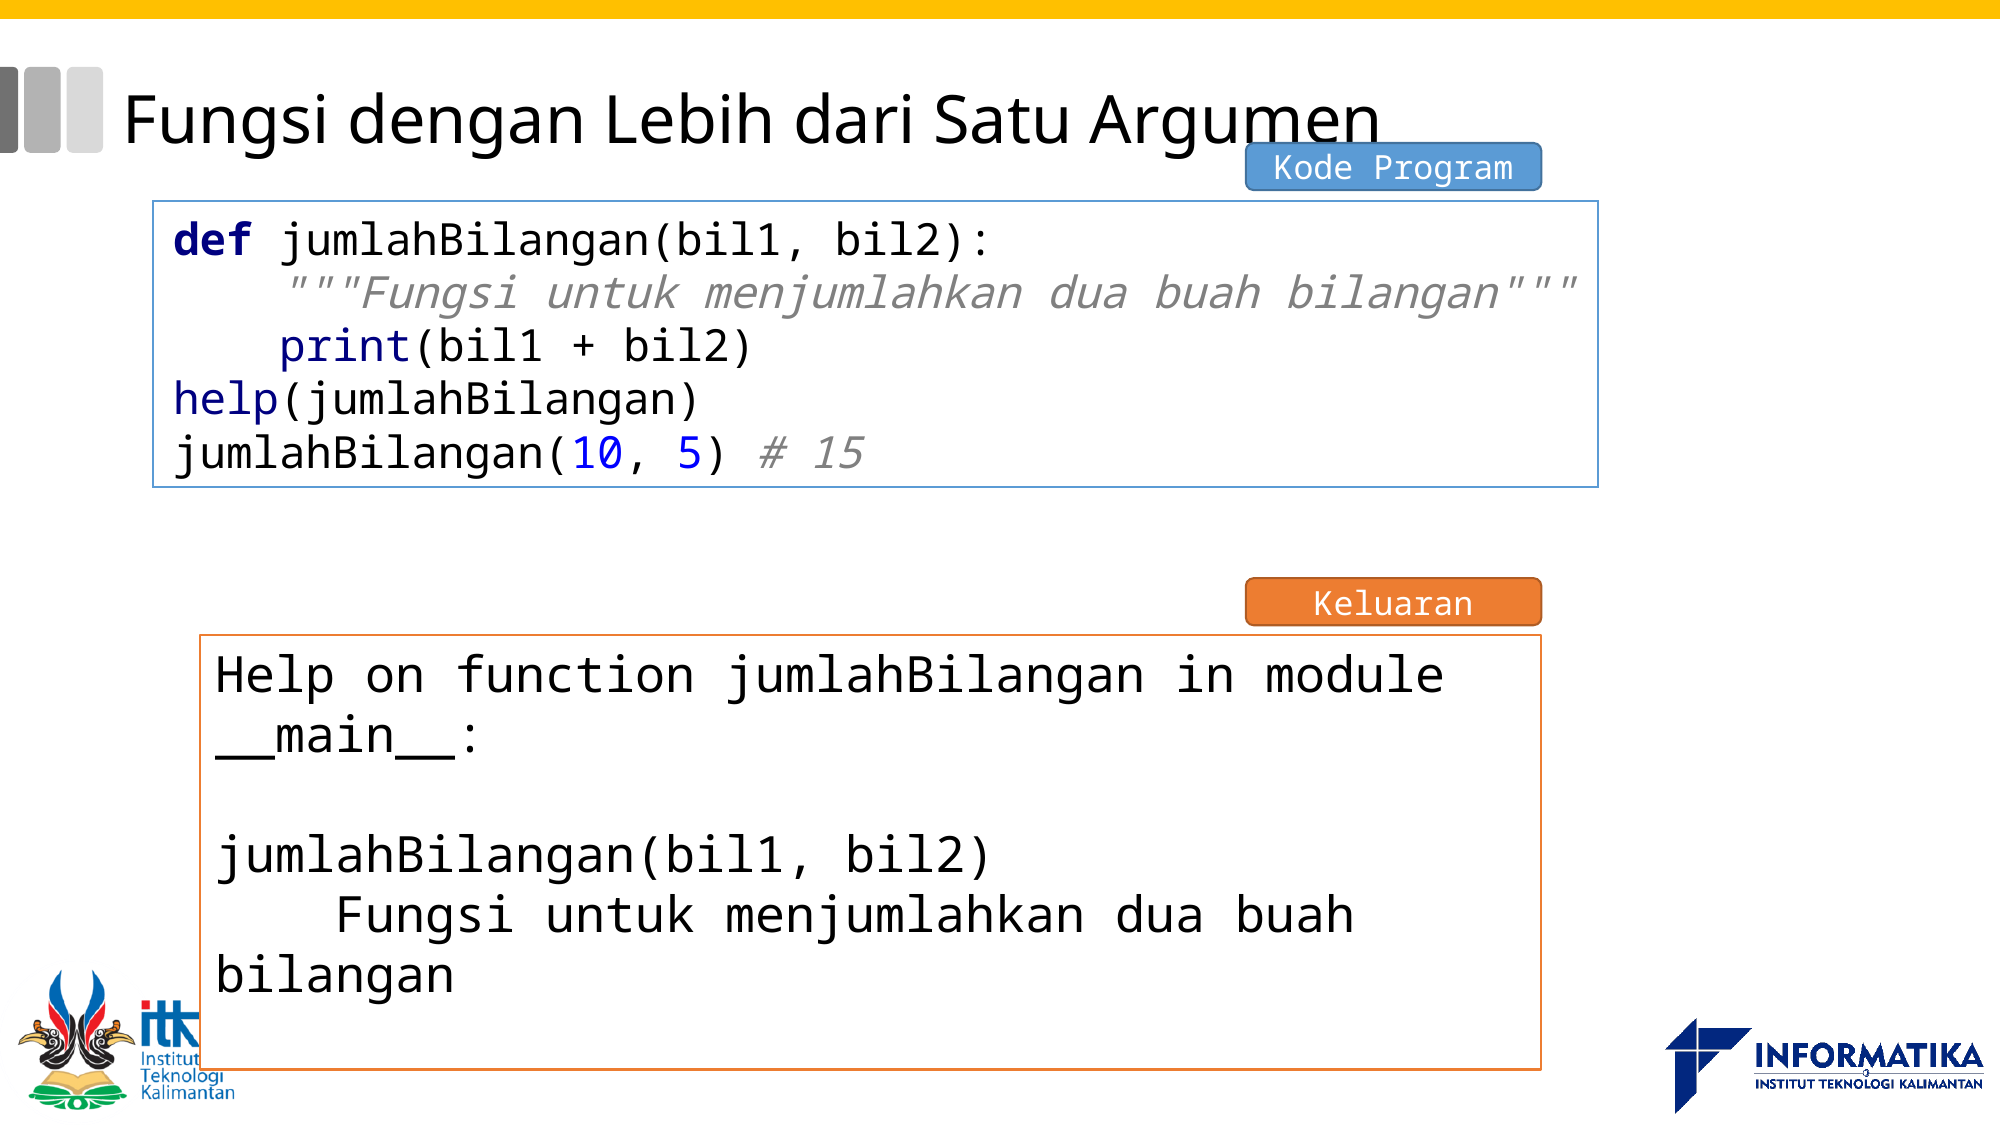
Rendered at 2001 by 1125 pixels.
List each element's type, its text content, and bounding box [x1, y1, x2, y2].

text_box Kode Program [1245, 142, 1542, 191]
picture [1664, 1017, 1984, 1114]
text_box Help on function jumlahBilangan in module __main__: jumlahBilangan(bil1, bil2) Fungsi untuk menjumlahkan dua buah bilangan [200, 634, 1542, 1070]
picture [0, 935, 253, 1125]
text_box def jumlahBilangan(bil1, bil2): """Fungsi untuk menjumlahkan dua buah bilangan""" print(bil1 + bil2) help(jumlahBilangan) jumlahBilangan(10, 5) # 15 [153, 200, 1598, 488]
title Fungsi dengan Lebih dari Satu Argumen [102, 65, 1828, 283]
text_box Keluaran [1245, 578, 1542, 626]
text_box [0, 0, 2000, 19]
